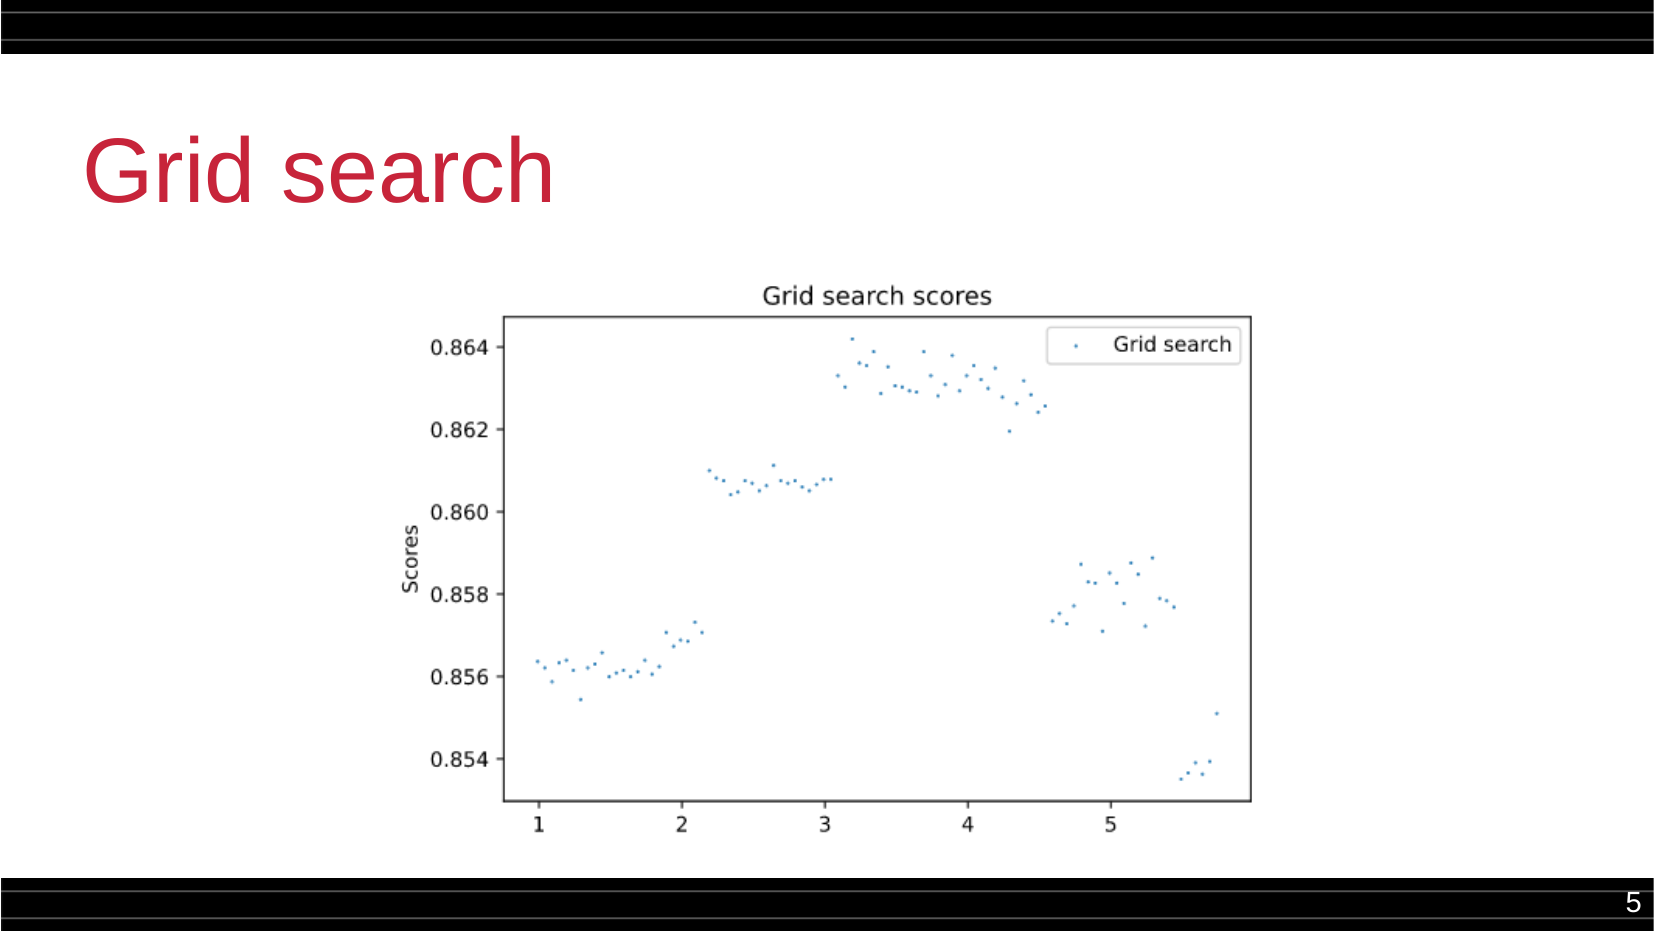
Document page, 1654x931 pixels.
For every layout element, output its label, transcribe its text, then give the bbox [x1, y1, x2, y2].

picture [387, 271, 1266, 851]
picture [1, 878, 1654, 931]
picture [1, 0, 1654, 54]
title Grid search [82, 92, 1571, 249]
